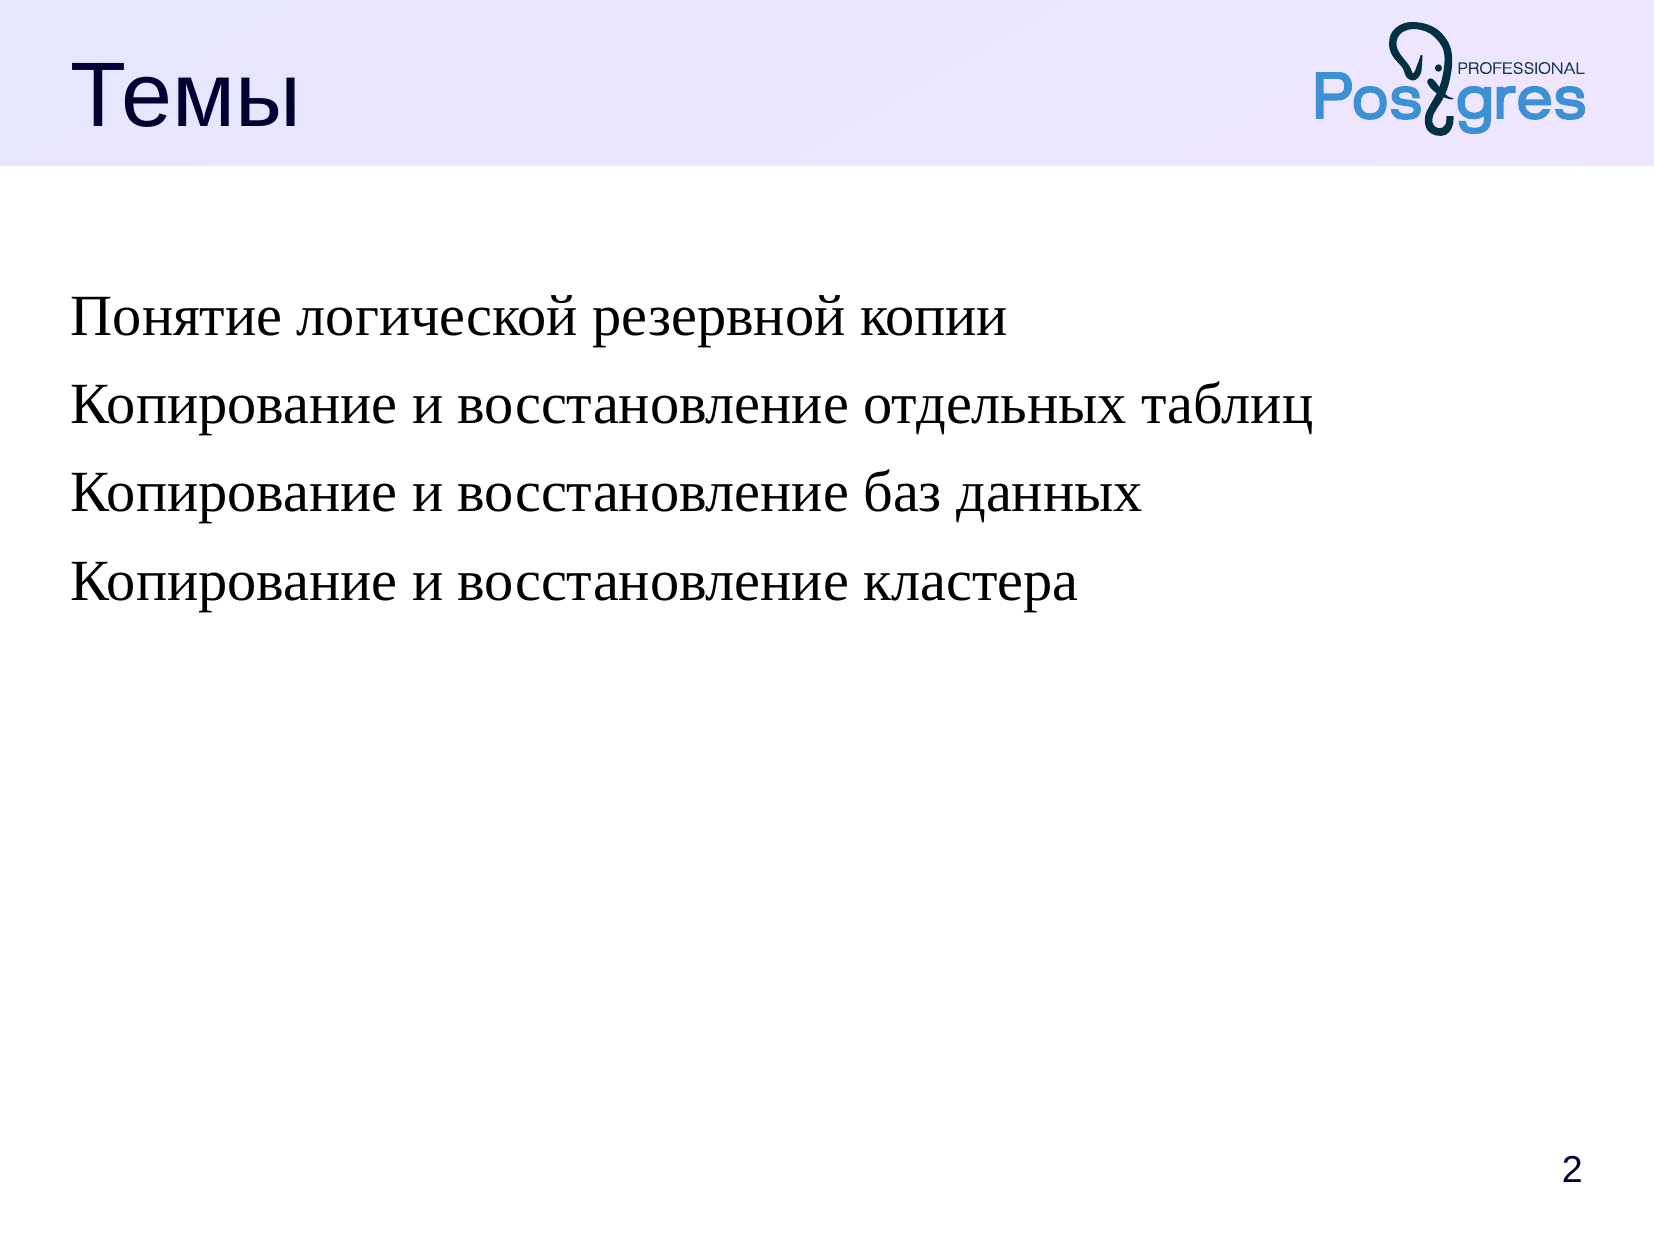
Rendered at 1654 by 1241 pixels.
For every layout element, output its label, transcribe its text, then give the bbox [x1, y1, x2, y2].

title Темы [70, 43, 1241, 147]
list Понятие логической резервной копии Копирование и восстановление отдельных таблиц Копирование и восстановление баз данных Копирование и восстановление кластера [70, 283, 1583, 1141]
